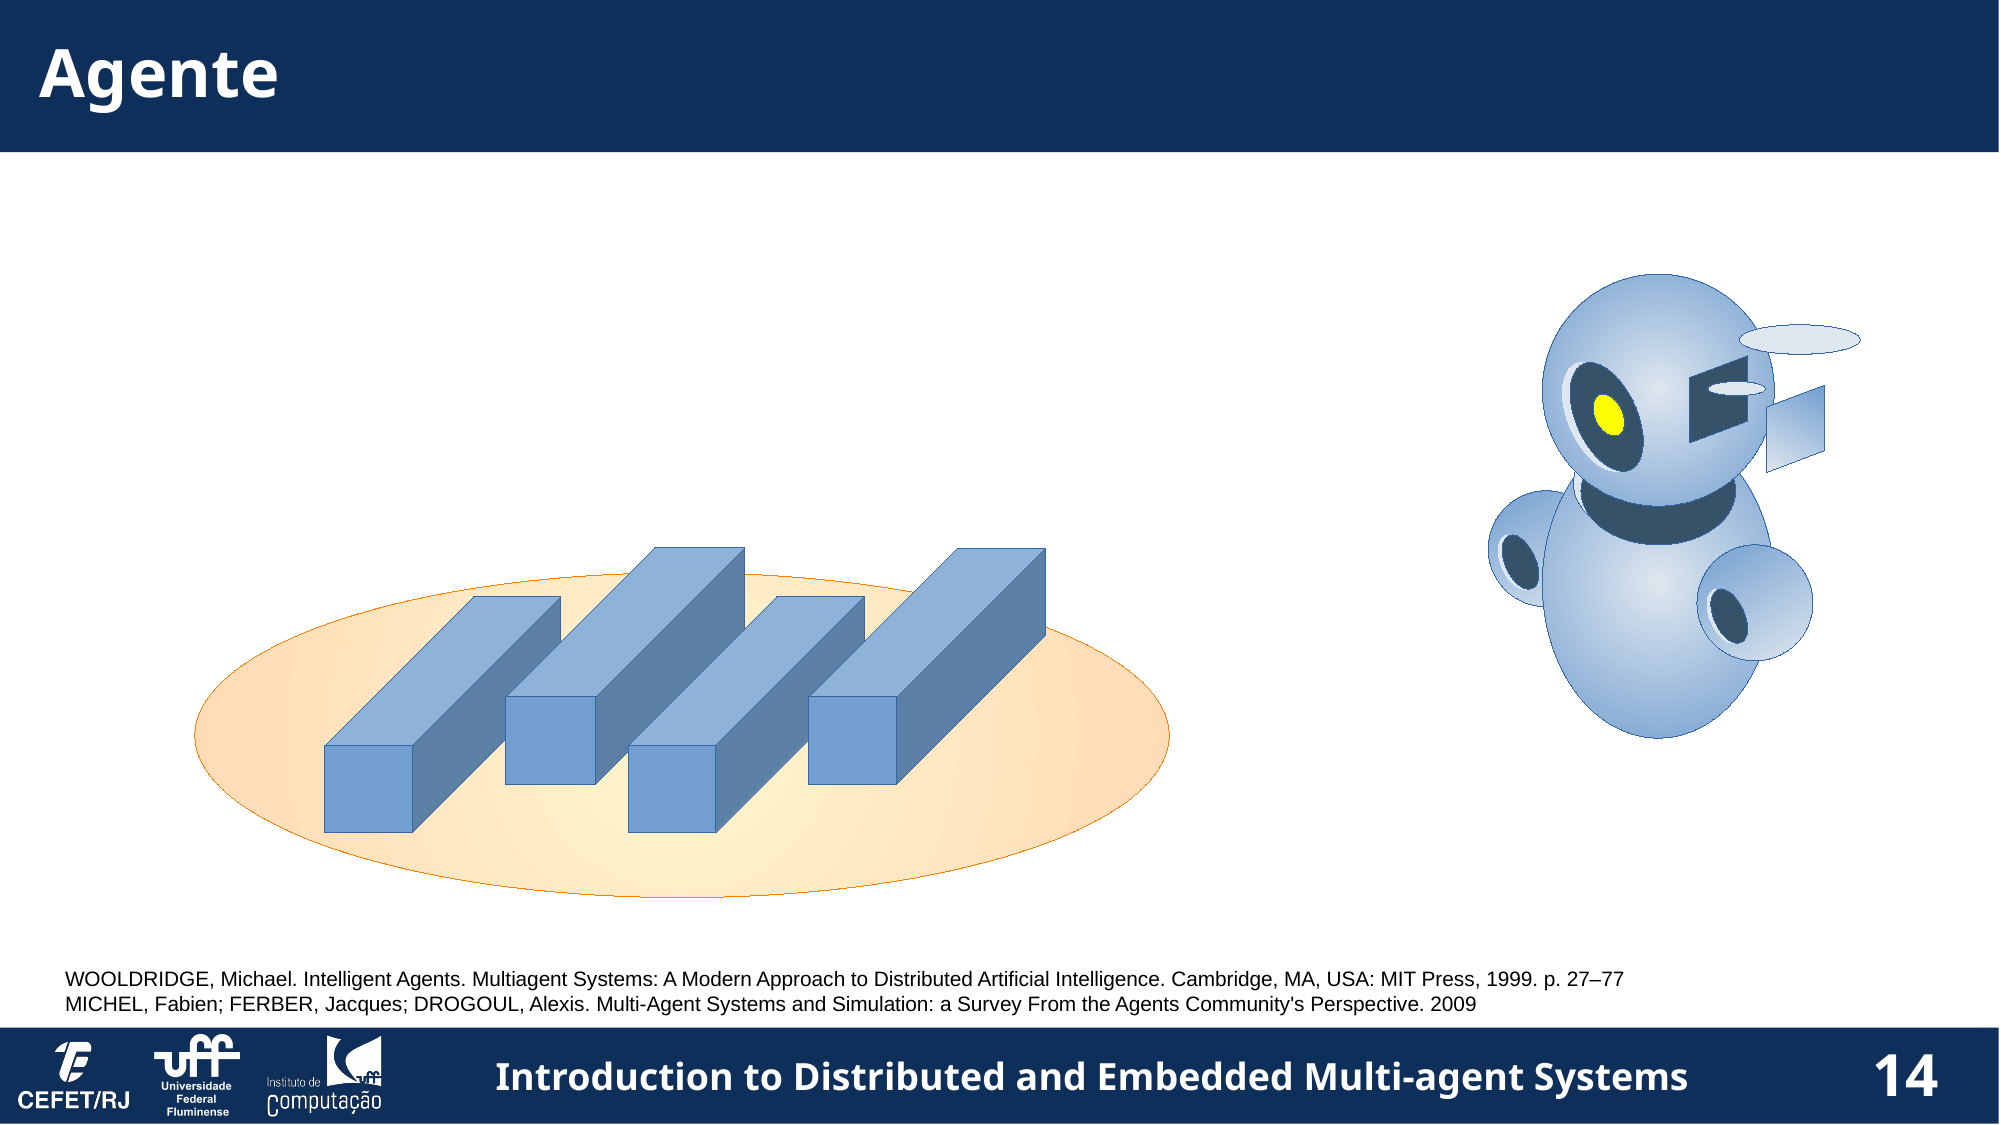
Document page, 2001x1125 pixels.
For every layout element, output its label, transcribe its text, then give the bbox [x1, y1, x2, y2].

text_box Agente [25, 23, 1999, 119]
text_box [1488, 274, 1861, 739]
picture [153, 1033, 241, 1121]
text_box [194, 549, 1170, 898]
picture [265, 1033, 383, 1117]
picture [18, 1021, 129, 1125]
text_box WOOLDRIDGE, Michael. Intelligent Agents. Multiagent Systems: A Modern Approach to Distributed Artificial Intelligence. Cambridge, MA, USA: MIT Press, 1999. p. 27–77 MICHEL, Fabien; FERBER, Jacques; DROGOUL, Alexis. Multi-Agent Systems and Simulation: a Survey From the Agents Community's Perspective. 2009 [50, 958, 1969, 1024]
